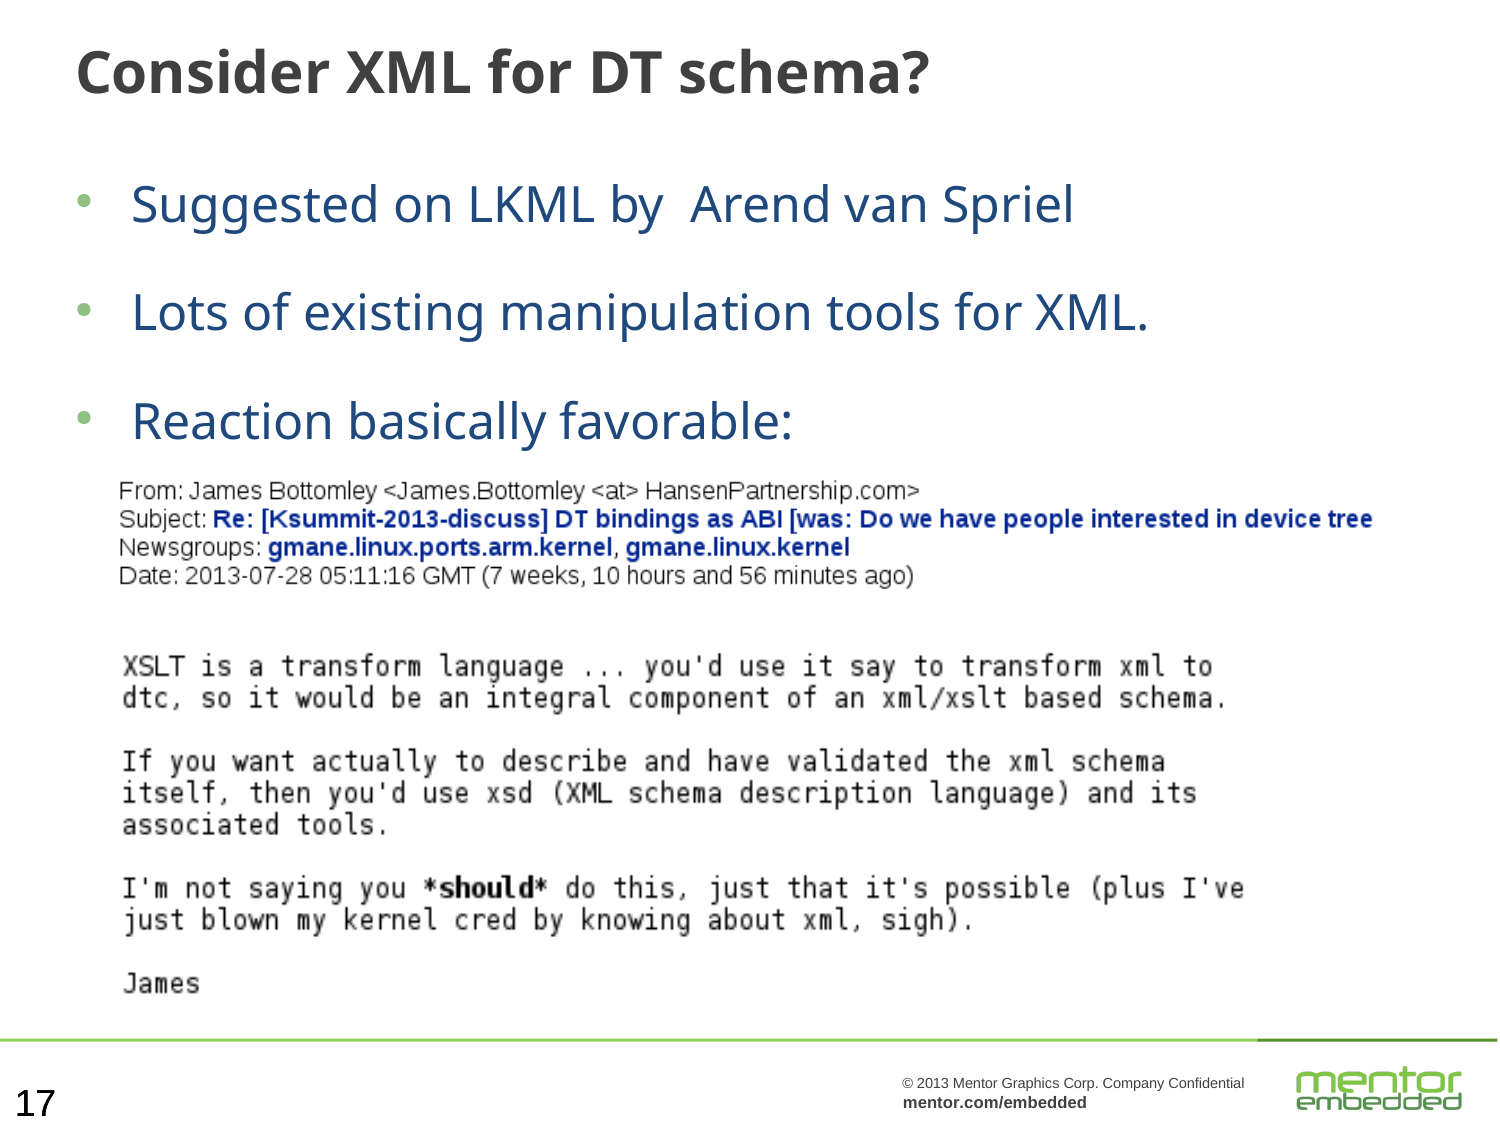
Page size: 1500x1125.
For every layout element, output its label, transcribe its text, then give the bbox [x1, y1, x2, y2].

picture [113, 476, 1380, 601]
picture [120, 629, 1379, 1005]
picture [1292, 1062, 1464, 1114]
list Suggested on LKML by Arend van Spriel Lots of existing manipulation tools for XML. Reaction basically favorable: [0, 164, 1500, 1025]
title Consider XML for DT schema? [0, 0, 1500, 113]
